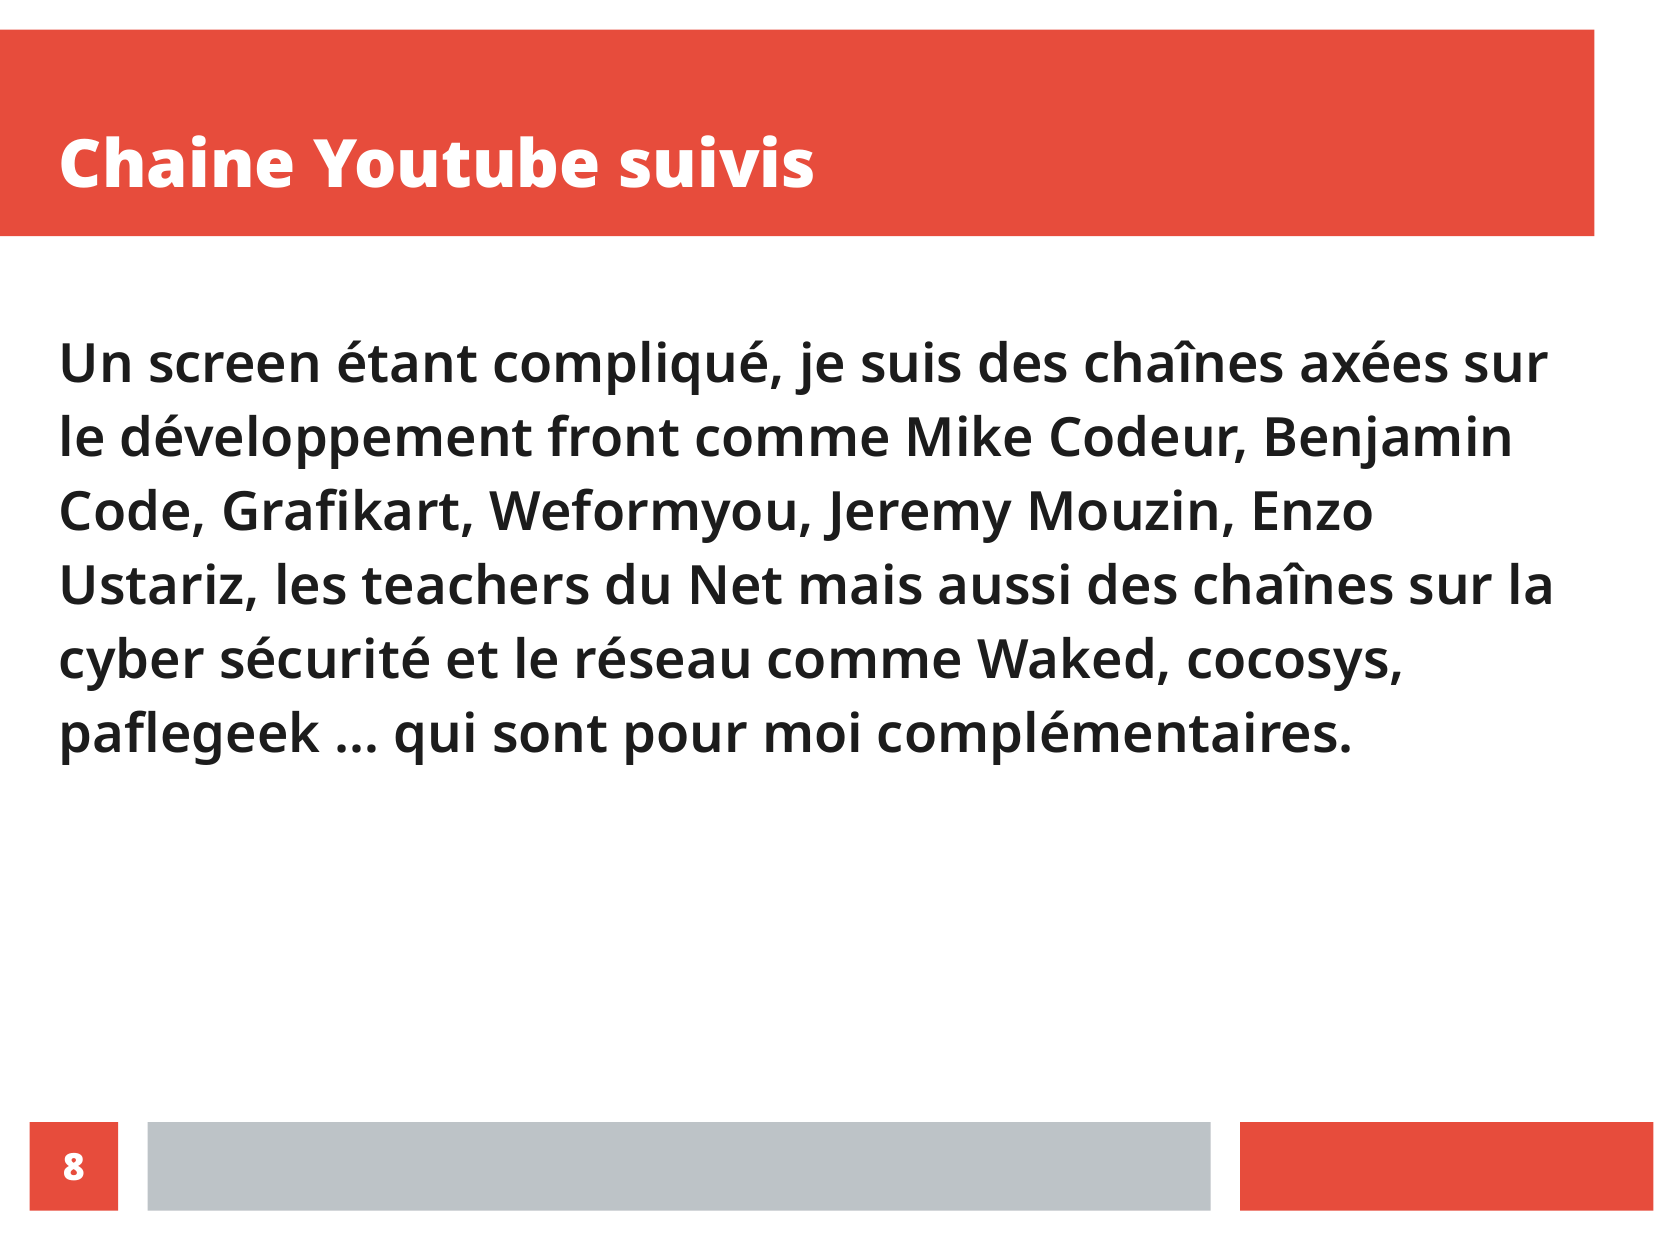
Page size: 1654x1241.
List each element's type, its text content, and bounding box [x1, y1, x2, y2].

title Chaine Youtube suivis [59, 59, 1595, 207]
list Un screen étant compliqué, je suis des chaînes axées sur le développement front comme Mike Codeur, Benjamin Code, Grafikart, Weformyou, Jeremy Mouzin, Enzo Ustariz, les teachers du Net mais aussi des chaînes sur la cyber sécurité et le réseau comme Waked, cocosys, paflegeek … qui sont pour moi complémentaires. [59, 324, 1565, 1093]
